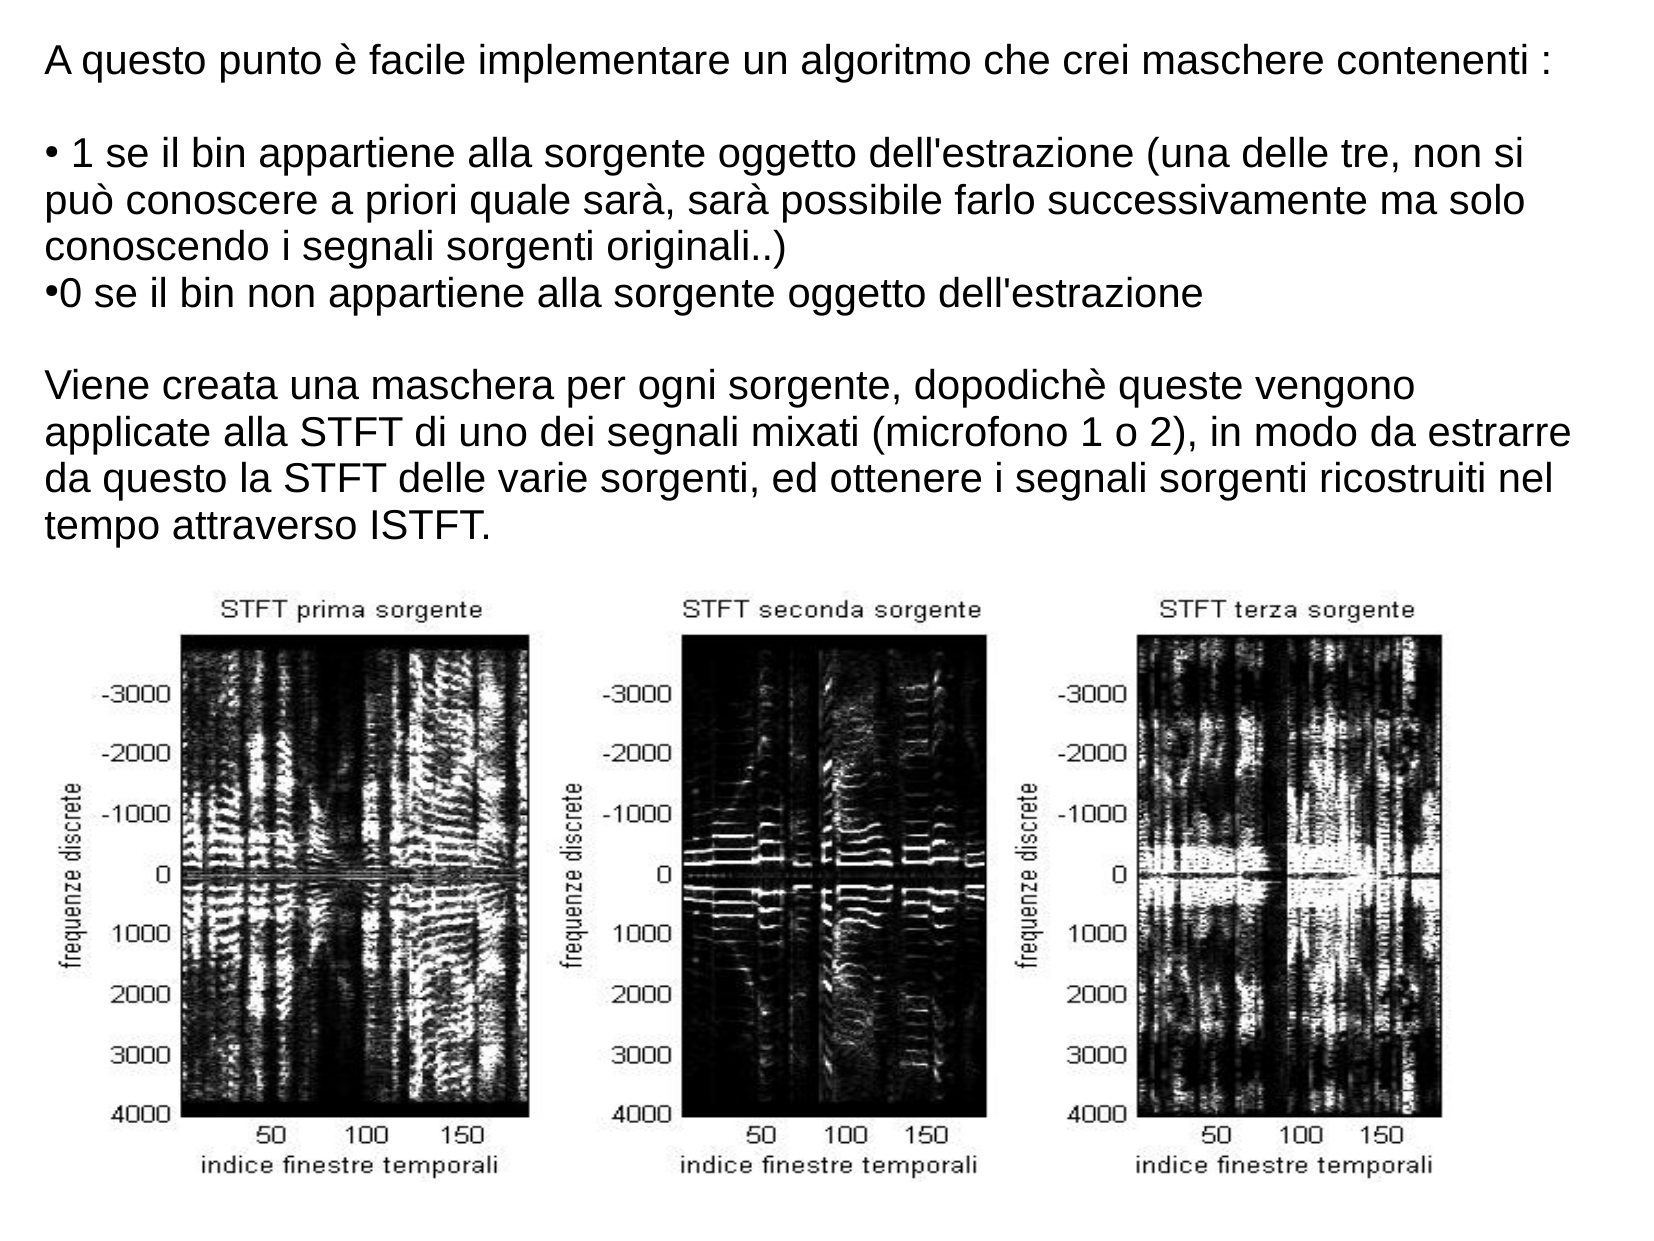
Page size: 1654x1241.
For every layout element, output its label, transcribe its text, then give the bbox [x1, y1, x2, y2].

picture [0, 590, 1595, 1182]
text_box A questo punto è facile implementare un algoritmo che crei maschere contenenti : 1 se il bin appartiene alla sorgente oggetto dell'estrazione (una delle tre, non si può conoscere a priori quale sarà, sarà possibile farlo successivamente ma solo conoscendo i segnali sorgenti originali..) 0 se il bin non appartiene alla sorgente oggetto dell'estrazione Viene creata una maschera per ogni sorgente, dopodichè queste vengono applicate alla STFT di uno dei segnali mixati (microfono 1 o 2), in modo da estrarre da questo la STFT delle varie sorgenti, ed ottenere i segnali sorgenti ricostruiti nel tempo attraverso ISTFT. [29, 29, 1595, 559]
